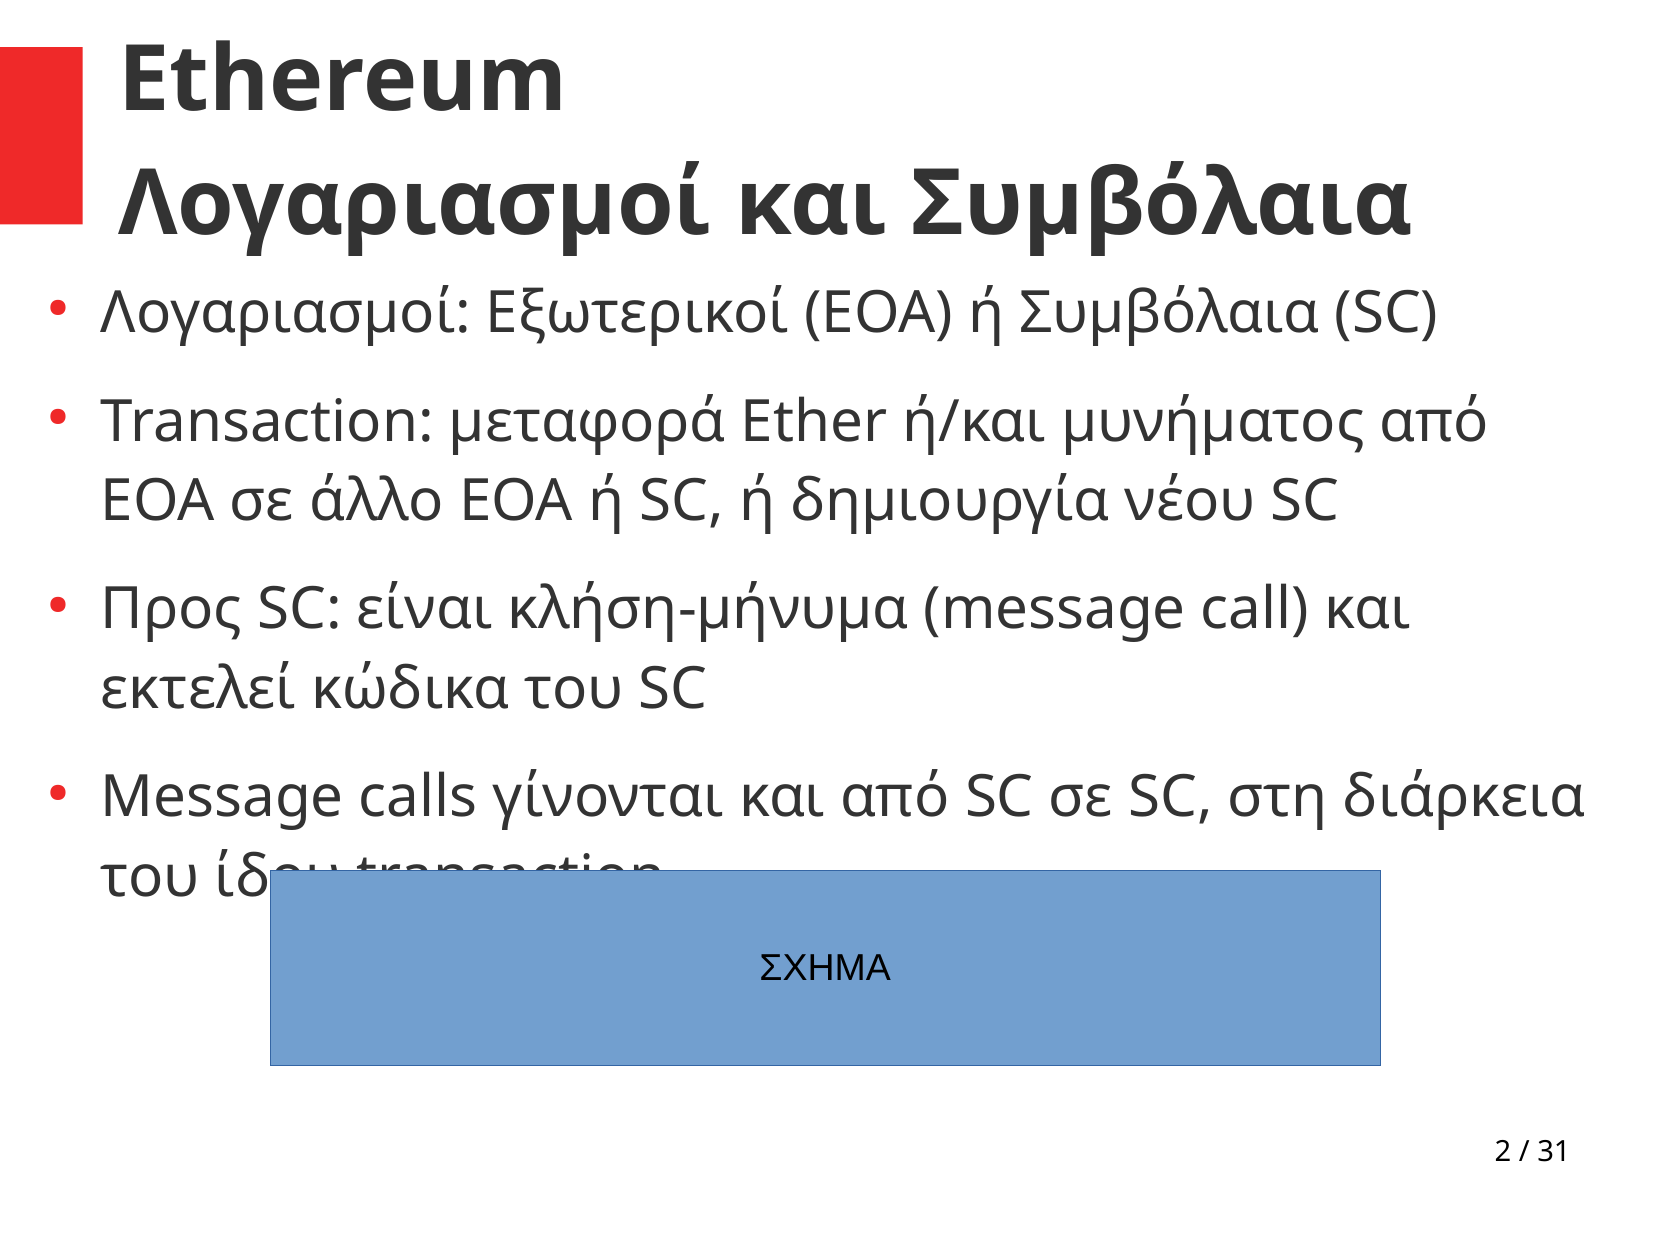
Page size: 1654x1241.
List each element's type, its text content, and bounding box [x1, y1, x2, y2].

list Λογαριασμοί: Εξωτερικοί (EOA) ή Συμβόλαια (SC) Transaction: μεταφορά Ether ή/και μυνήματος από EOA σε άλλο EOA ή SC, ή δημιουργία νέου SC Προς SC: είναι κλήση-μήνυμα (message call) και εκτελεί κώδικα του SC Message calls γίνονται και από SC σε SC, στη διάρκεια του ίδου transaction [30, 270, 1621, 841]
title Ethereum Λογαριασμοί και Συμβόλαια [118, 30, 1571, 245]
text_box ΣΧΗΜΑ [270, 870, 1381, 1066]
